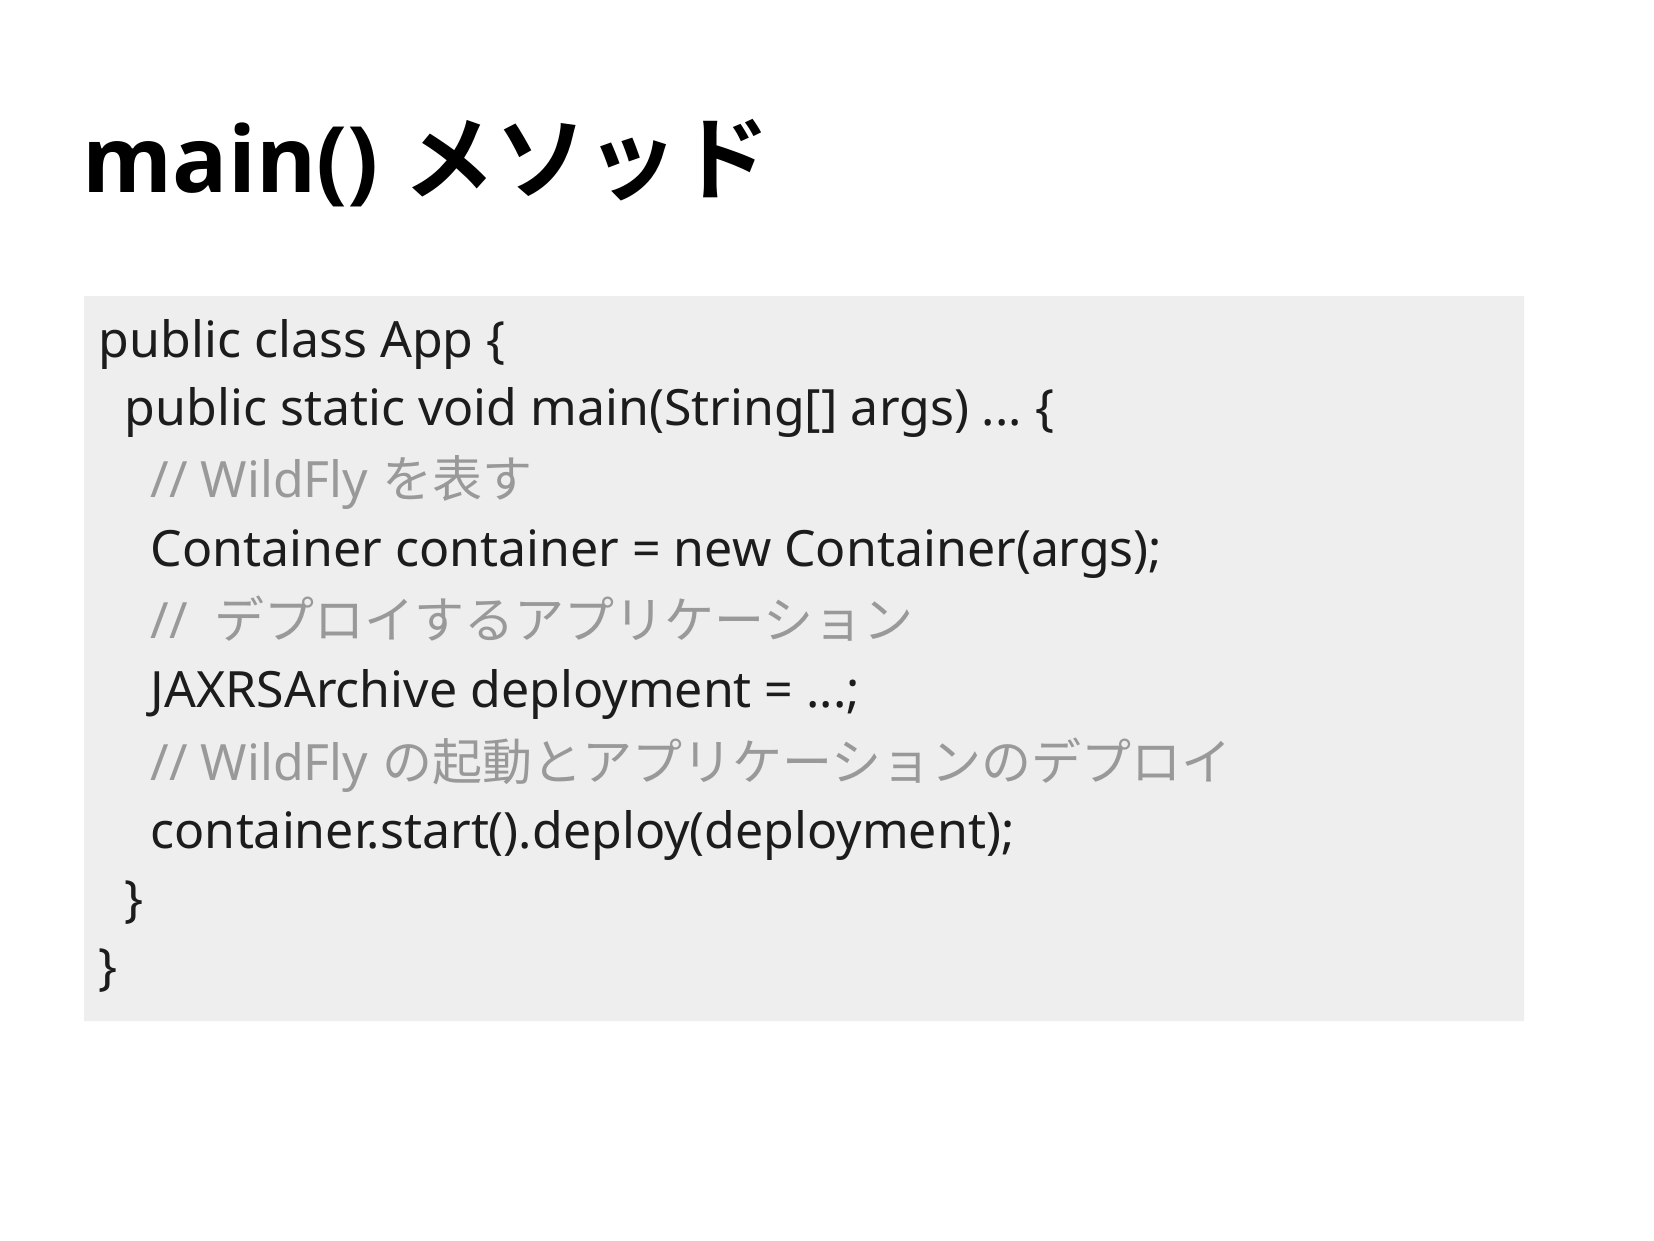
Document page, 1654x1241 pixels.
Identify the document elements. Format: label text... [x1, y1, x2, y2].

text_box public class App { public static void main(String[] args) ... { // WildFlyを表す Container container = new Container(args); // デプロイするアプリケーション JAXRSArchive deployment = ...; // WildFlyの起動とアプリケーションのデプロイ container.start().deploy(deployment); } } [84, 296, 1525, 1022]
title main()メソッド [82, 49, 1571, 257]
